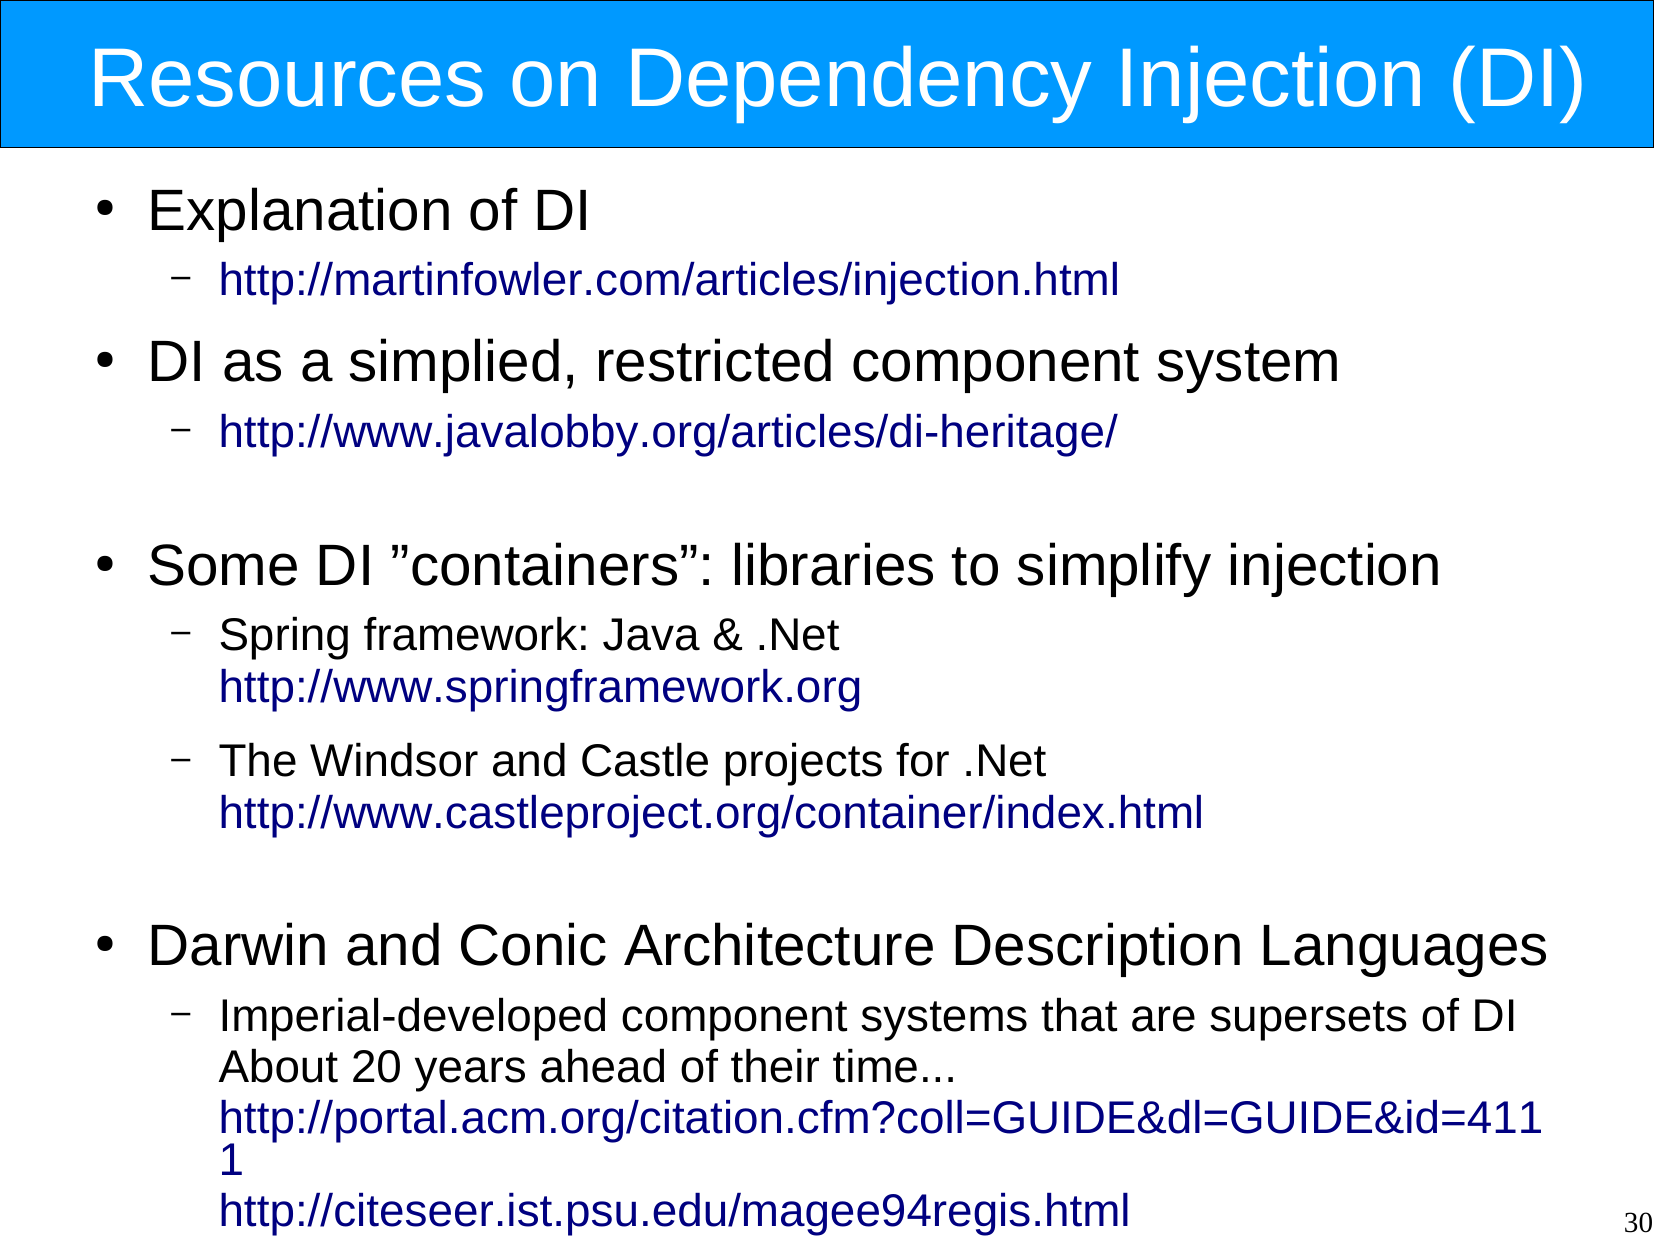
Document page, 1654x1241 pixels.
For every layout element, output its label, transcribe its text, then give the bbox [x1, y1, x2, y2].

list Explanation of DI http://martinfowler.com/articles/injection.html DI as a simplied, restricted component system http://www.javalobby.org/articles/di-heritage/ Some DI ”containers”: libraries to simplify injection Spring framework: Java & .Net http://www.springframework.org The Windsor and Castle projects for .Net http://www.castleproject.org/container/index.html Darwin and Conic Architecture Description Languages Imperial-developed component systems that are supersets of DI About 20 years ahead of their time... http://portal.acm.org/citation.cfm?coll=GUIDE&dl=GUIDE&id=4111http://citeseer.ist.psu.edu/magee94regis.html [76, 177, 1565, 1196]
title Resources on Dependency Injection (DI) [82, 21, 1595, 135]
